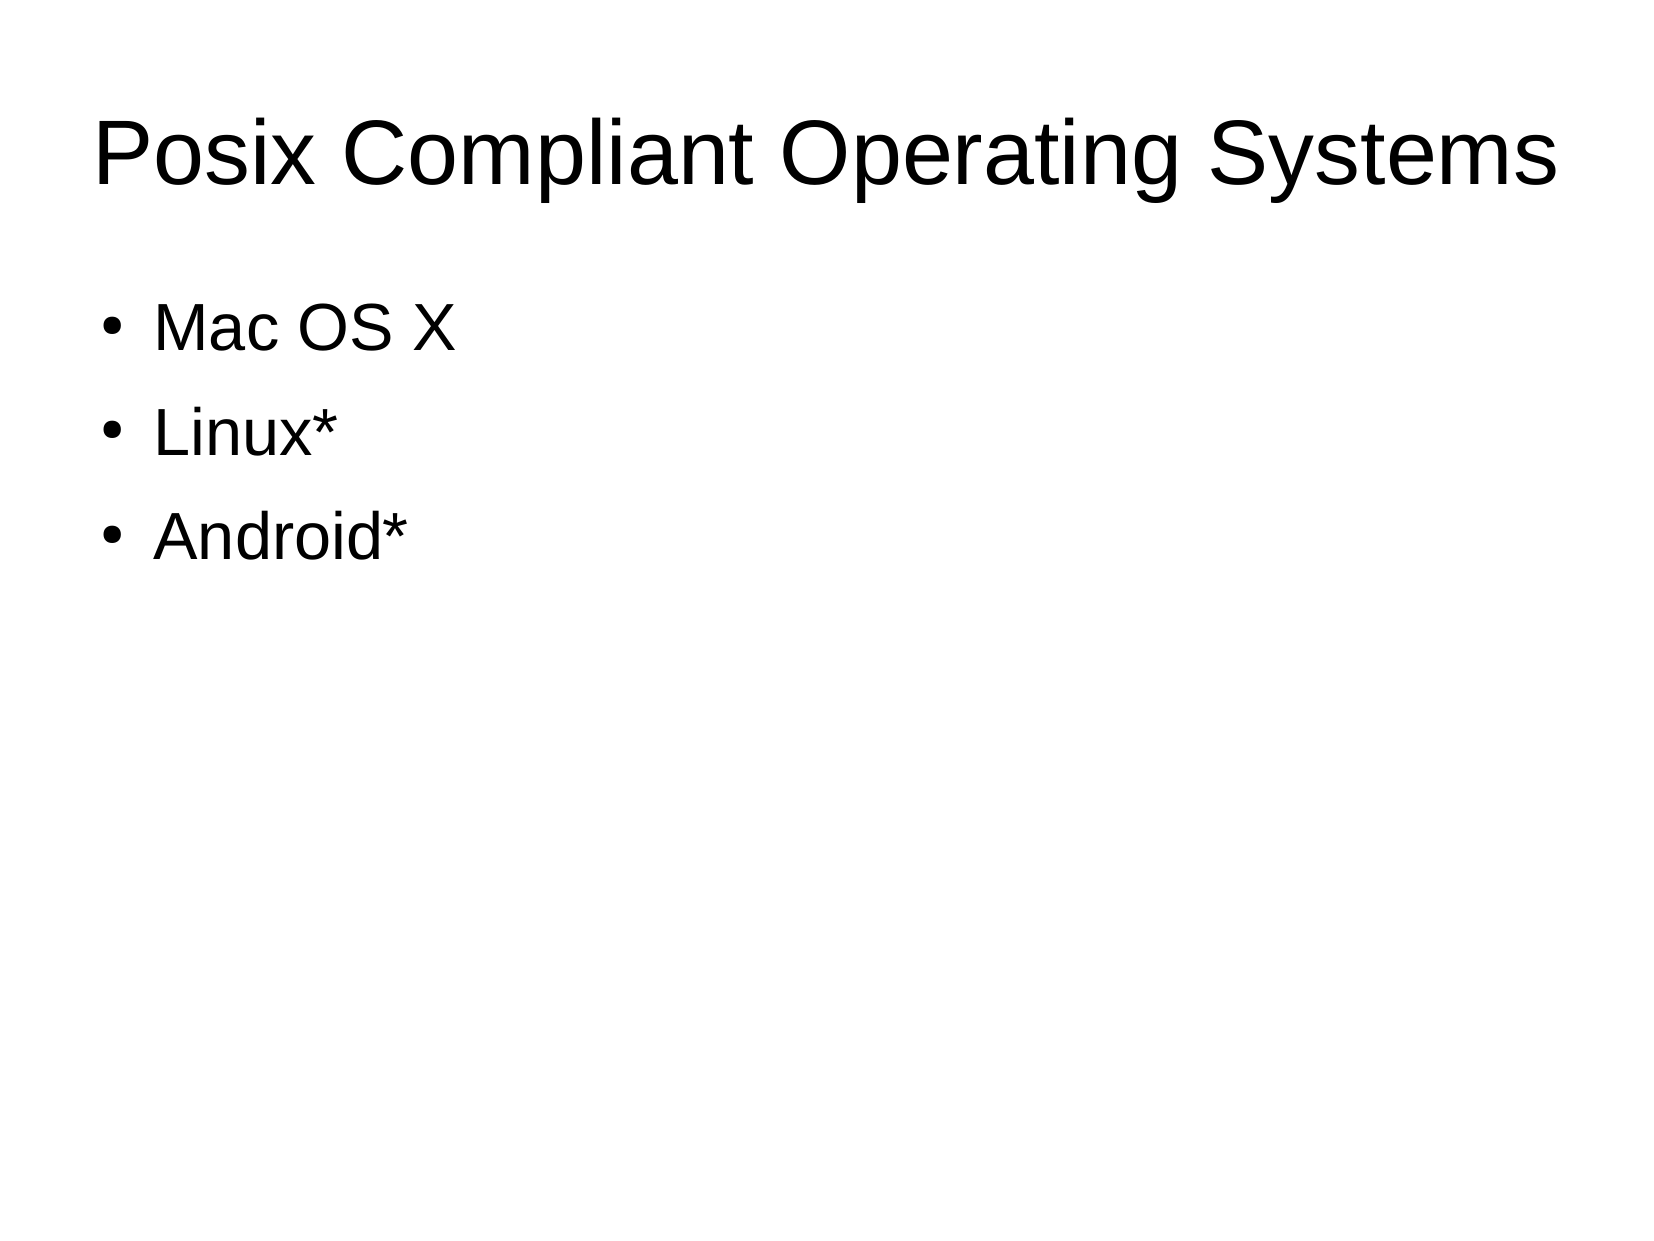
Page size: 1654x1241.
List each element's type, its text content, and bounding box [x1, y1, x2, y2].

title Posix Compliant Operating Systems [82, 49, 1571, 257]
list Mac OS X Linux* Android* [82, 290, 1571, 1010]
